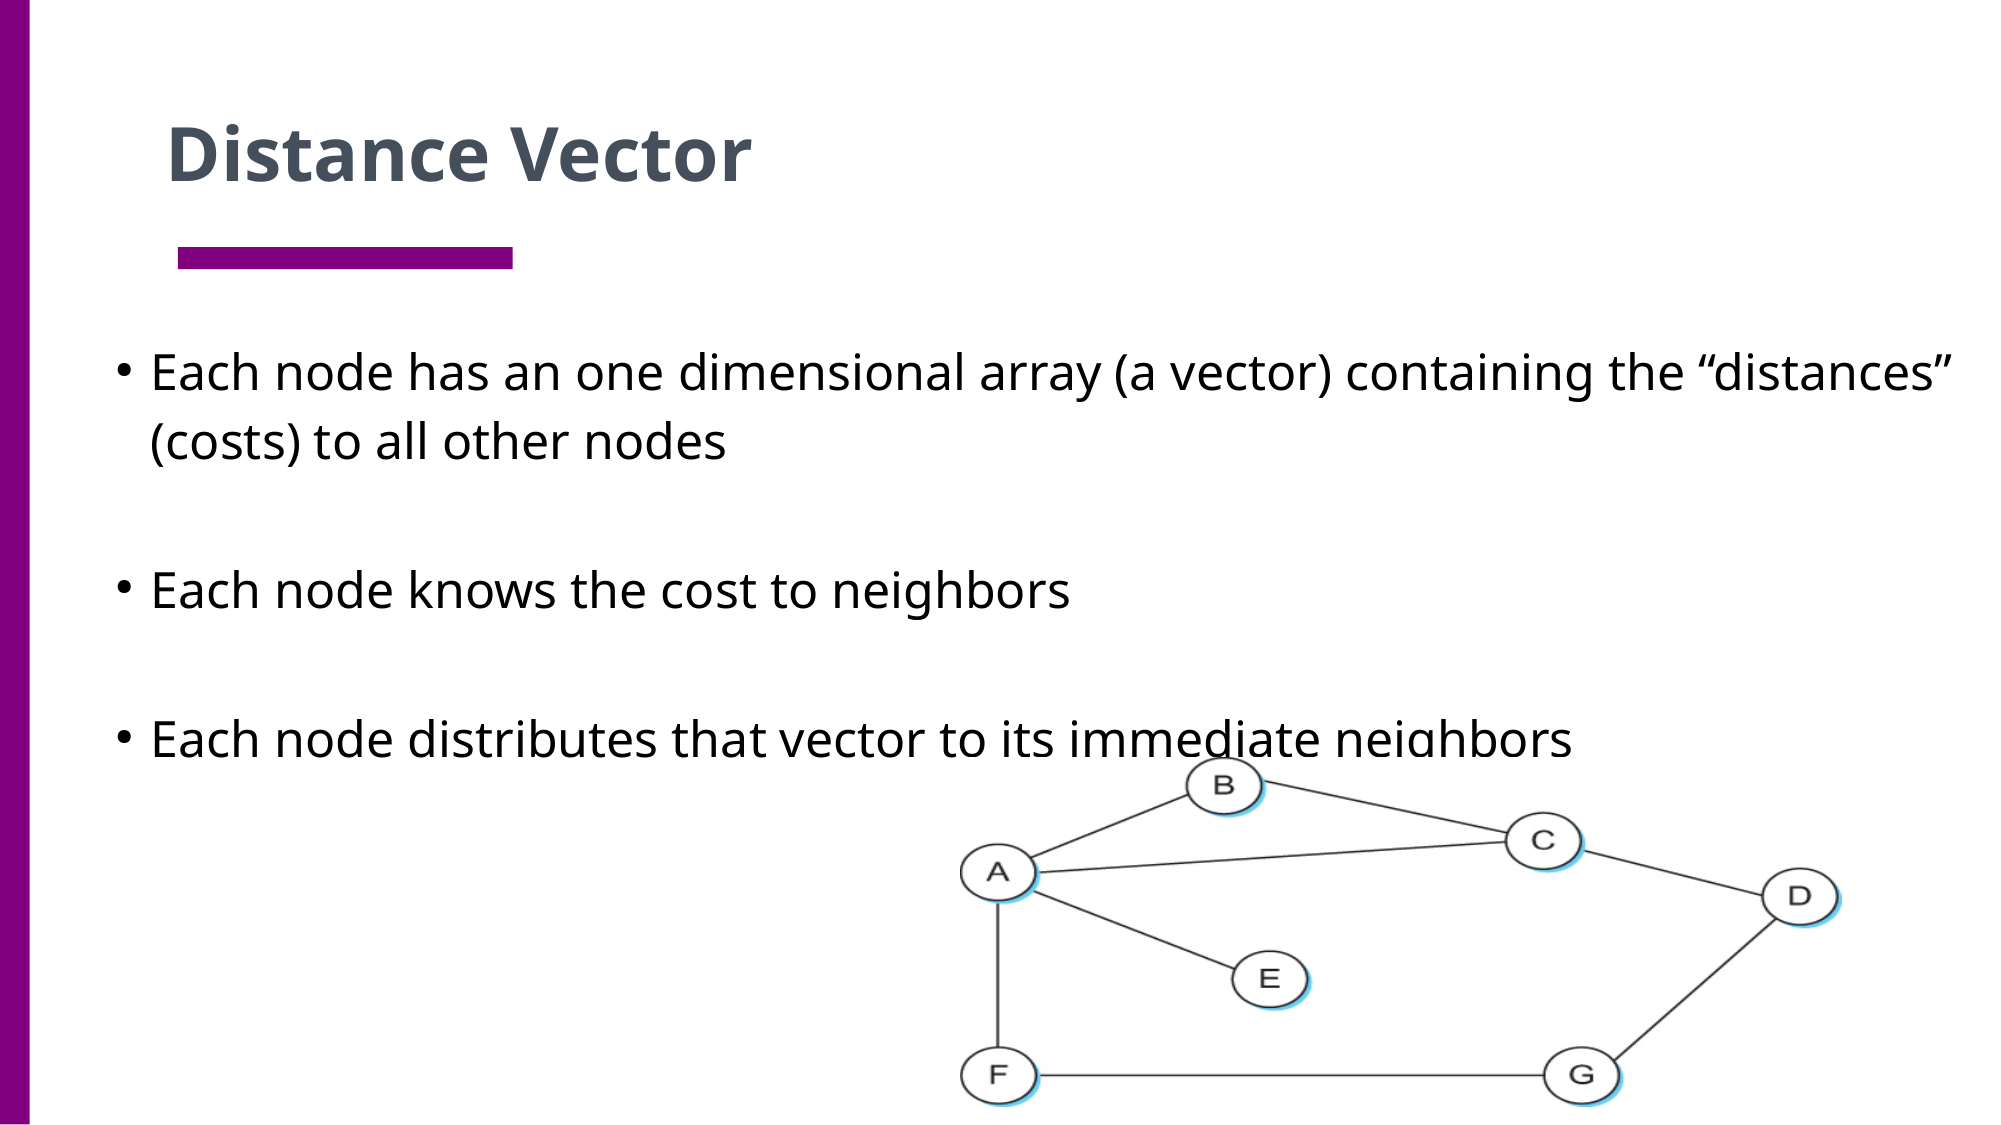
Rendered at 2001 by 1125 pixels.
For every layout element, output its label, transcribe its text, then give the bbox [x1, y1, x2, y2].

picture [960, 757, 1842, 1107]
text_box Distance Vector [151, 0, 1849, 212]
text_box Each node has an one dimensional array (a vector) containing the “distances” (costs) to all other nodes Each node knows the cost to neighbors Each node distributes that vector to its immediate neighbors [100, 329, 2000, 815]
